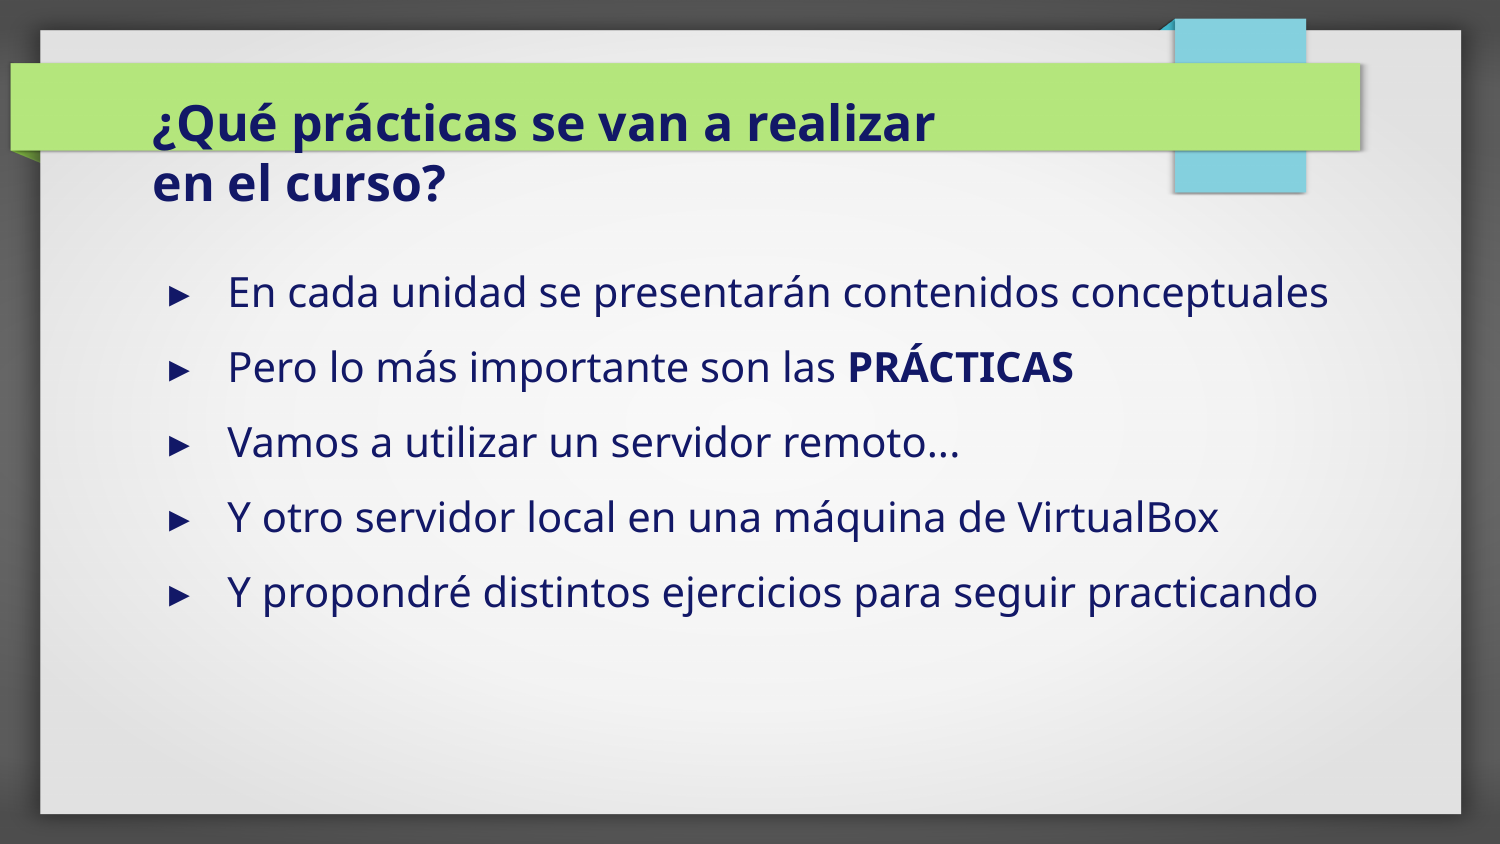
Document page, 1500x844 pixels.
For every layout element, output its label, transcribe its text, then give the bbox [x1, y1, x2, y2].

title ¿Qué prácticas se van a realizar en el curso? [137, 146, 1011, 226]
list En cada unidad se presentarán contenidos conceptuales Pero lo más importante son las PRÁCTICAS Vamos a utilizar un servidor remoto... Y otro servidor local en una máquina de VirtualBox Y propondré distintos ejercicios para seguir practicando [137, 226, 1371, 597]
picture [0, 0, 1500, 844]
